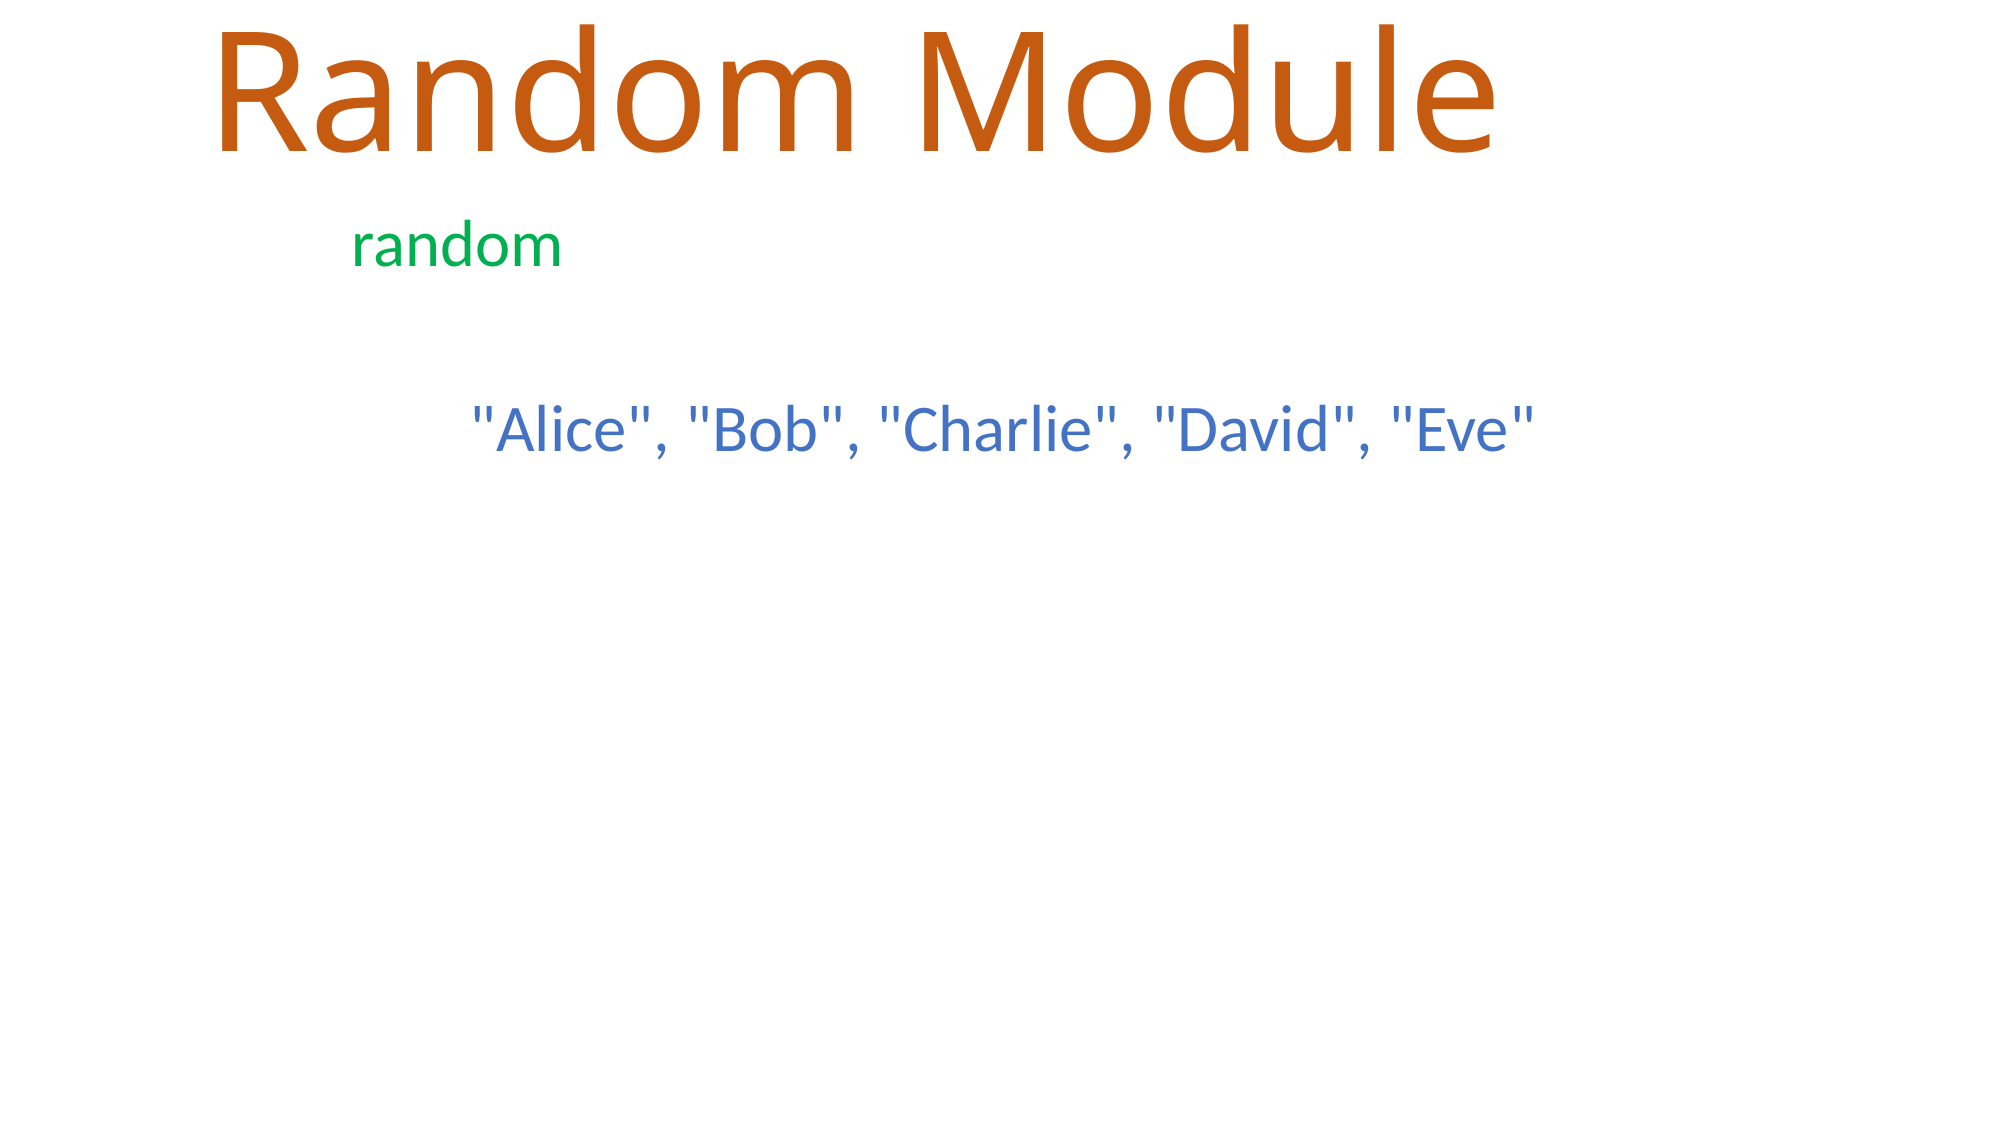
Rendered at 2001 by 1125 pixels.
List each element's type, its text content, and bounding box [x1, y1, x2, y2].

list Random Module import random students = ["Alice", "Bob", "Charlie", "David", "Eve"] print(random.choice(students)) [137, 0, 1863, 1014]
